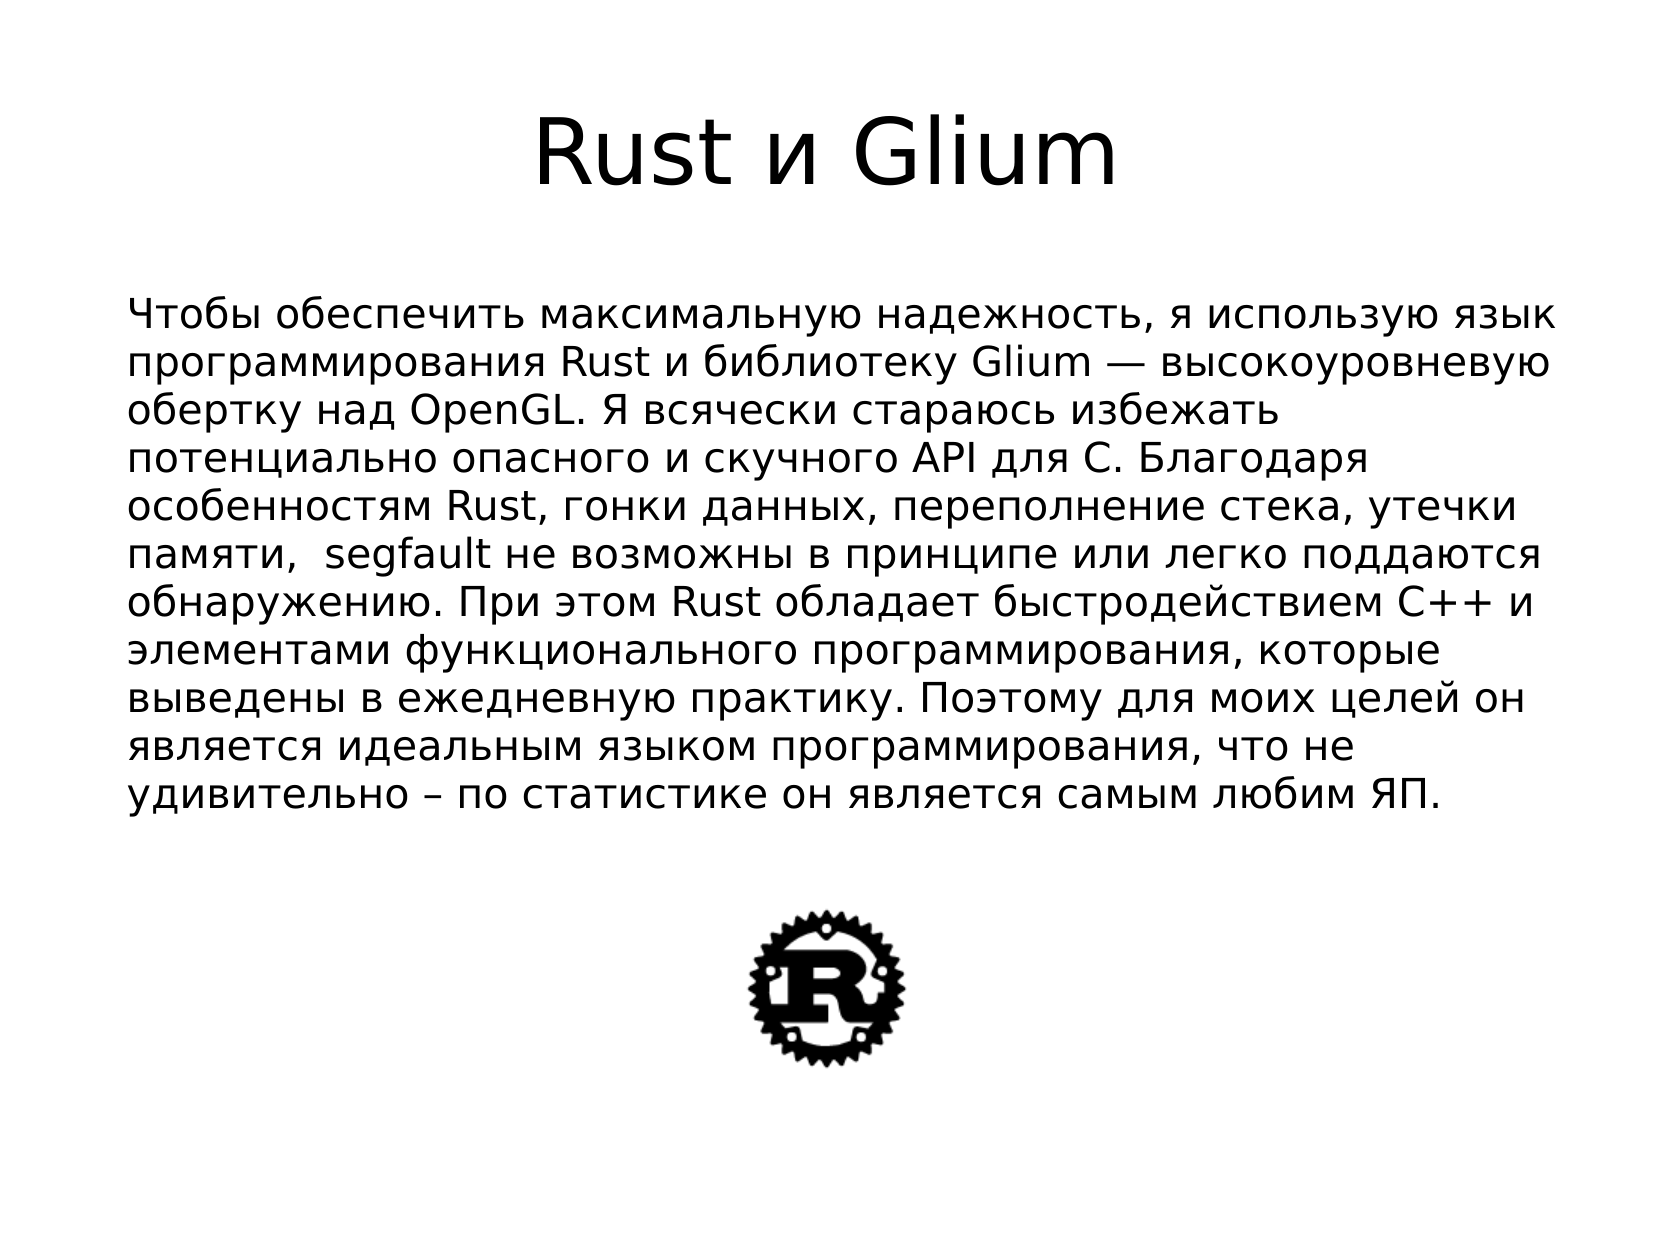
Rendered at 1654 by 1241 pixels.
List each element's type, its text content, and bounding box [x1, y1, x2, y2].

picture [720, 882, 937, 1099]
list Чтобы обеспечить максимальную надежность, я использую язык программирования Rust и библиотеку Glium — высокоуровневую обертку над OpenGL. Я всячески стараюсь избежать потенциально опасного и скучного API для C. Благодаря особенностям Rust, гонки данных, переполнение стека, утечки памяти, segfault не возможны в принципе или легко поддаются обнаружению. При этом Rust обладает быстродействием C++ и элементами функционального программирования, которые выведены в ежедневную практику. Поэтому для моих целей он является идеальным языком программирования, что не удивительно – по статистике он является самым любим ЯП. [82, 290, 1571, 839]
title Rust и Glium [82, 49, 1571, 257]
